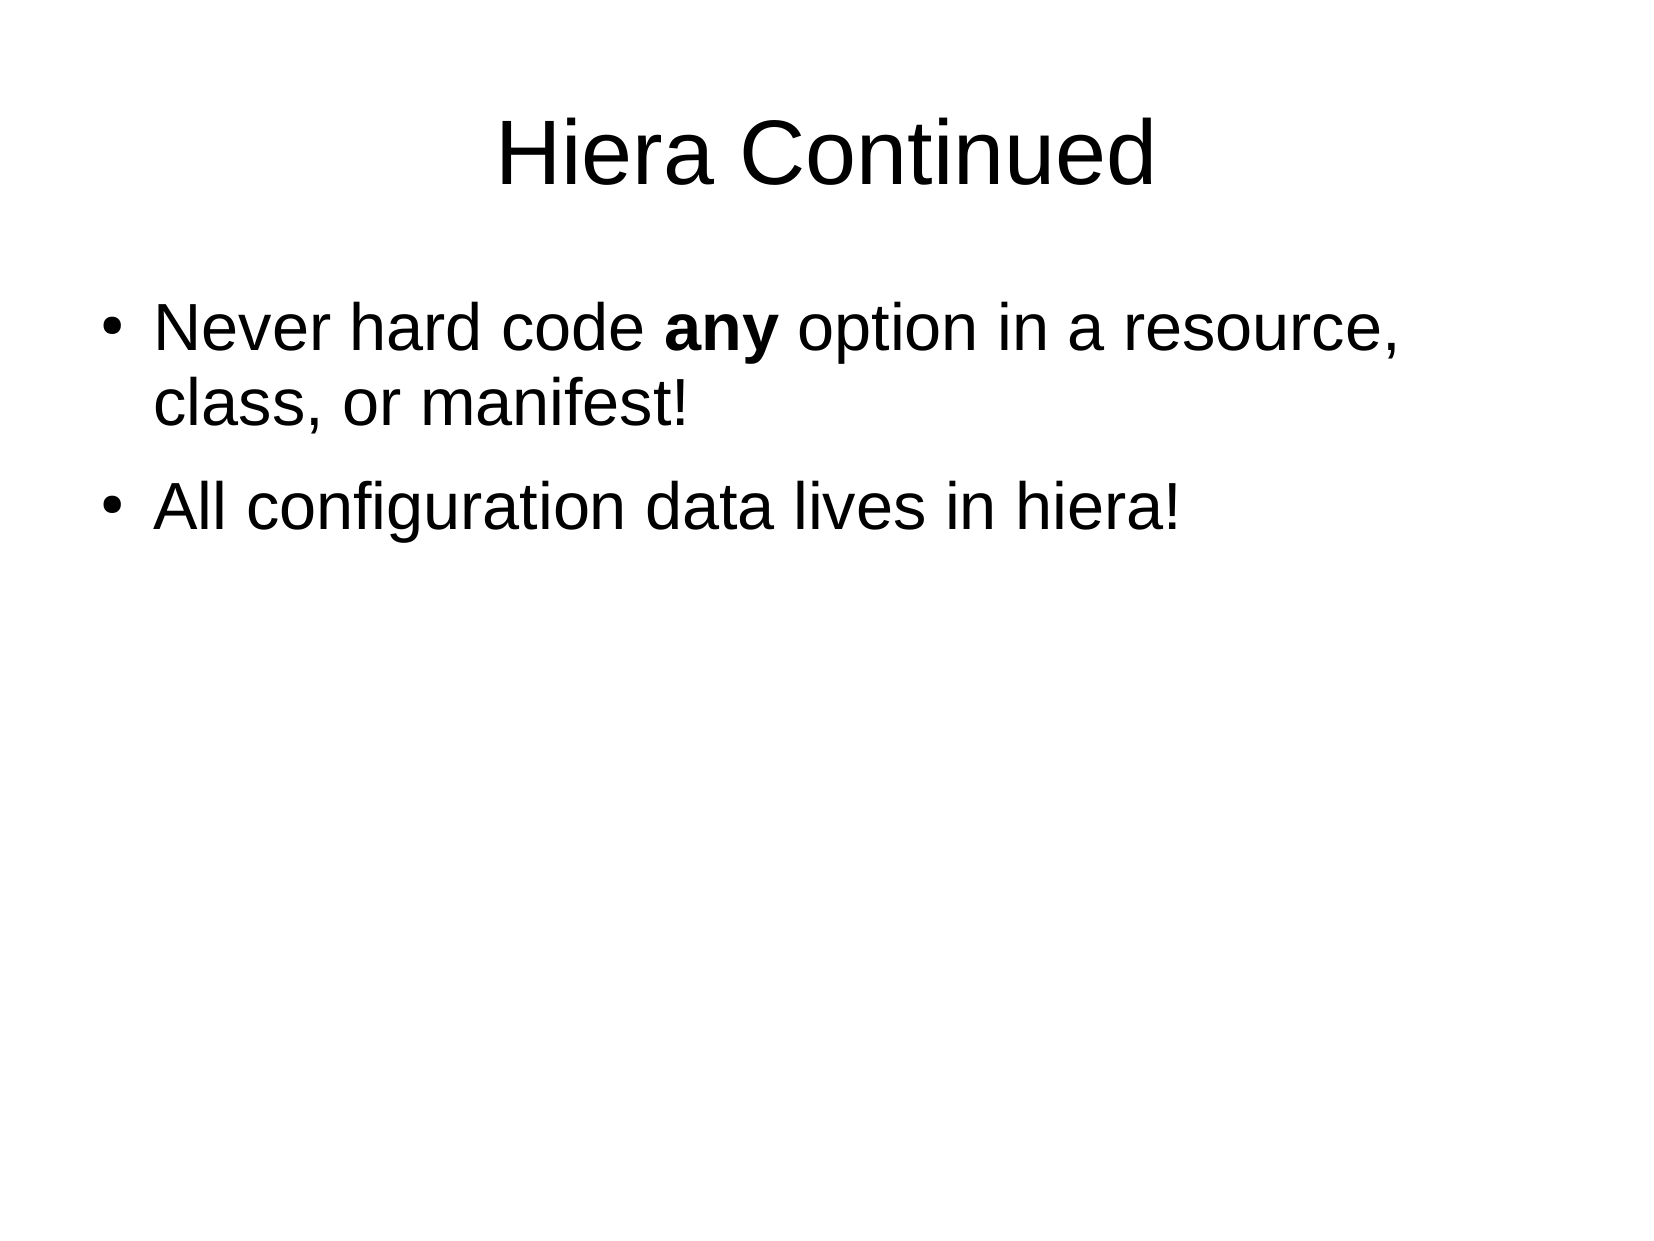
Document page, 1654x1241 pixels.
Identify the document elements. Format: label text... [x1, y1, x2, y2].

list Never hard code any option in a resource, class, or manifest! All configuration data lives in hiera! [82, 290, 1571, 1010]
title Hiera Continued [82, 49, 1571, 257]
